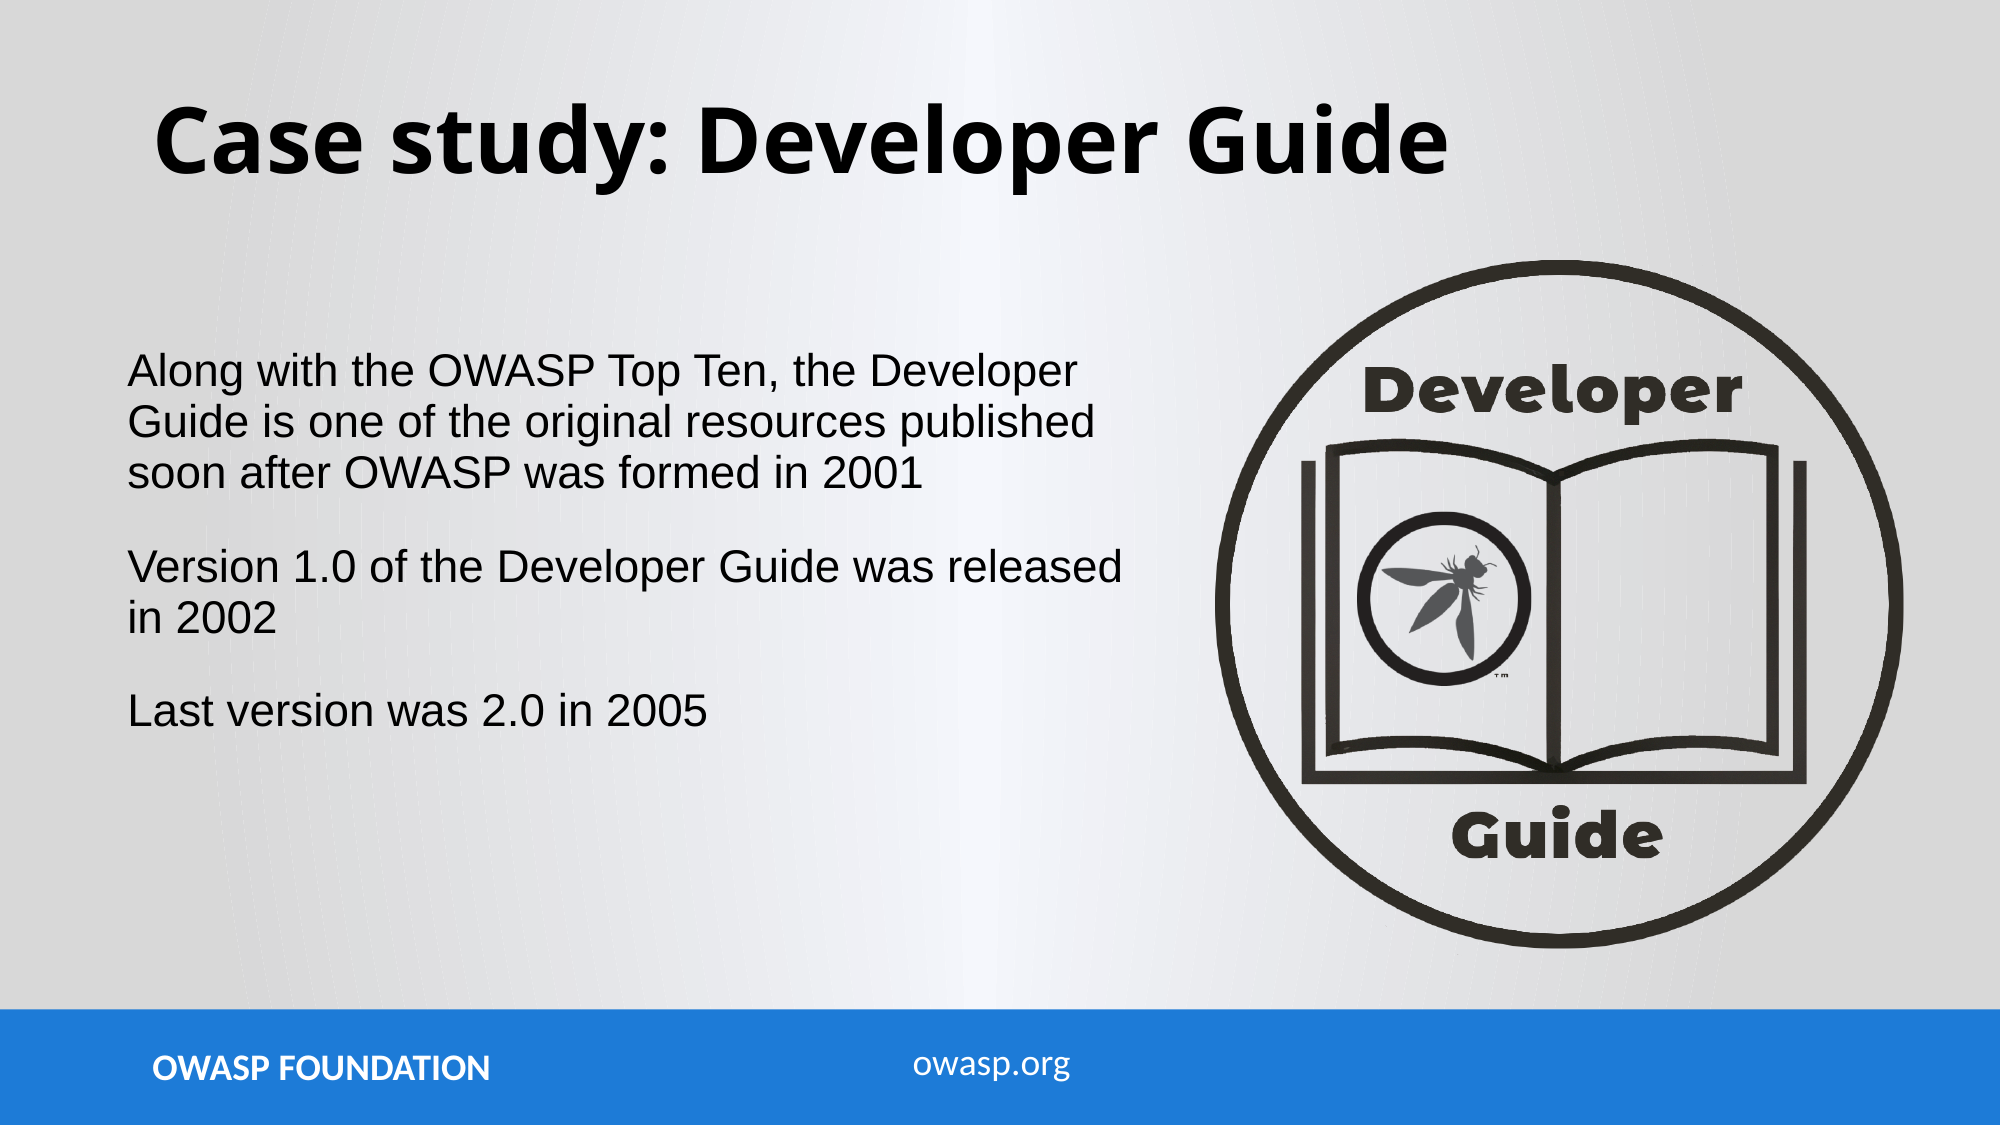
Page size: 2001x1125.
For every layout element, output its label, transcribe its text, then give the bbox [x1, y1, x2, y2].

text_box Along with the OWASP Top Ten, the Developer Guide is one of the original resources published soon after OWASP was formed in 2001 Version 1.0 of the Developer Guide was released in 2002 Last version was 2.0 in 2005 [112, 337, 1163, 788]
picture [1198, 252, 1913, 967]
title Case study: Developer Guide [137, 35, 1863, 253]
